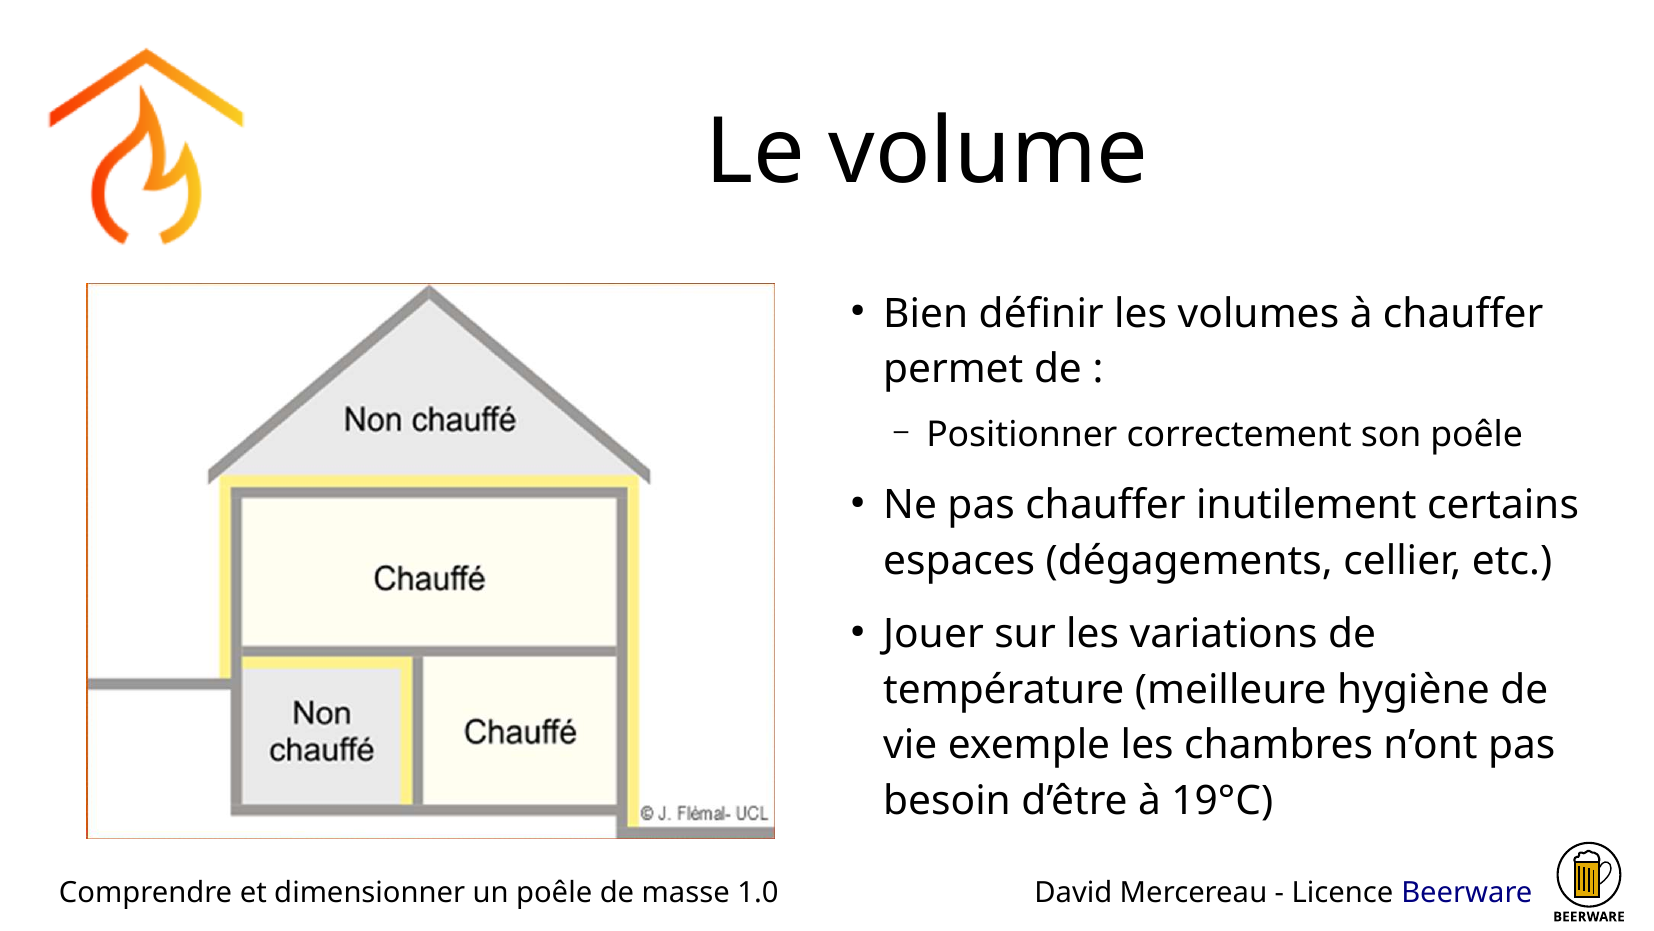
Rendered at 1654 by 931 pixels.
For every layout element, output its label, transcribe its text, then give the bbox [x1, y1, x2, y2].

picture [86, 283, 775, 839]
list Bien définir les volumes à chauffer permet de : Positionner correctement son poêle Ne pas chauffer inutilement certains espaces (dégagements, cellier, etc.) Jouer sur les variations de température (meilleure hygiène de vie exemple les chambres n’ont pas besoin d’être à 19°C) [839, 283, 1584, 839]
picture [47, 47, 246, 246]
title Le volume [271, 69, 1583, 225]
